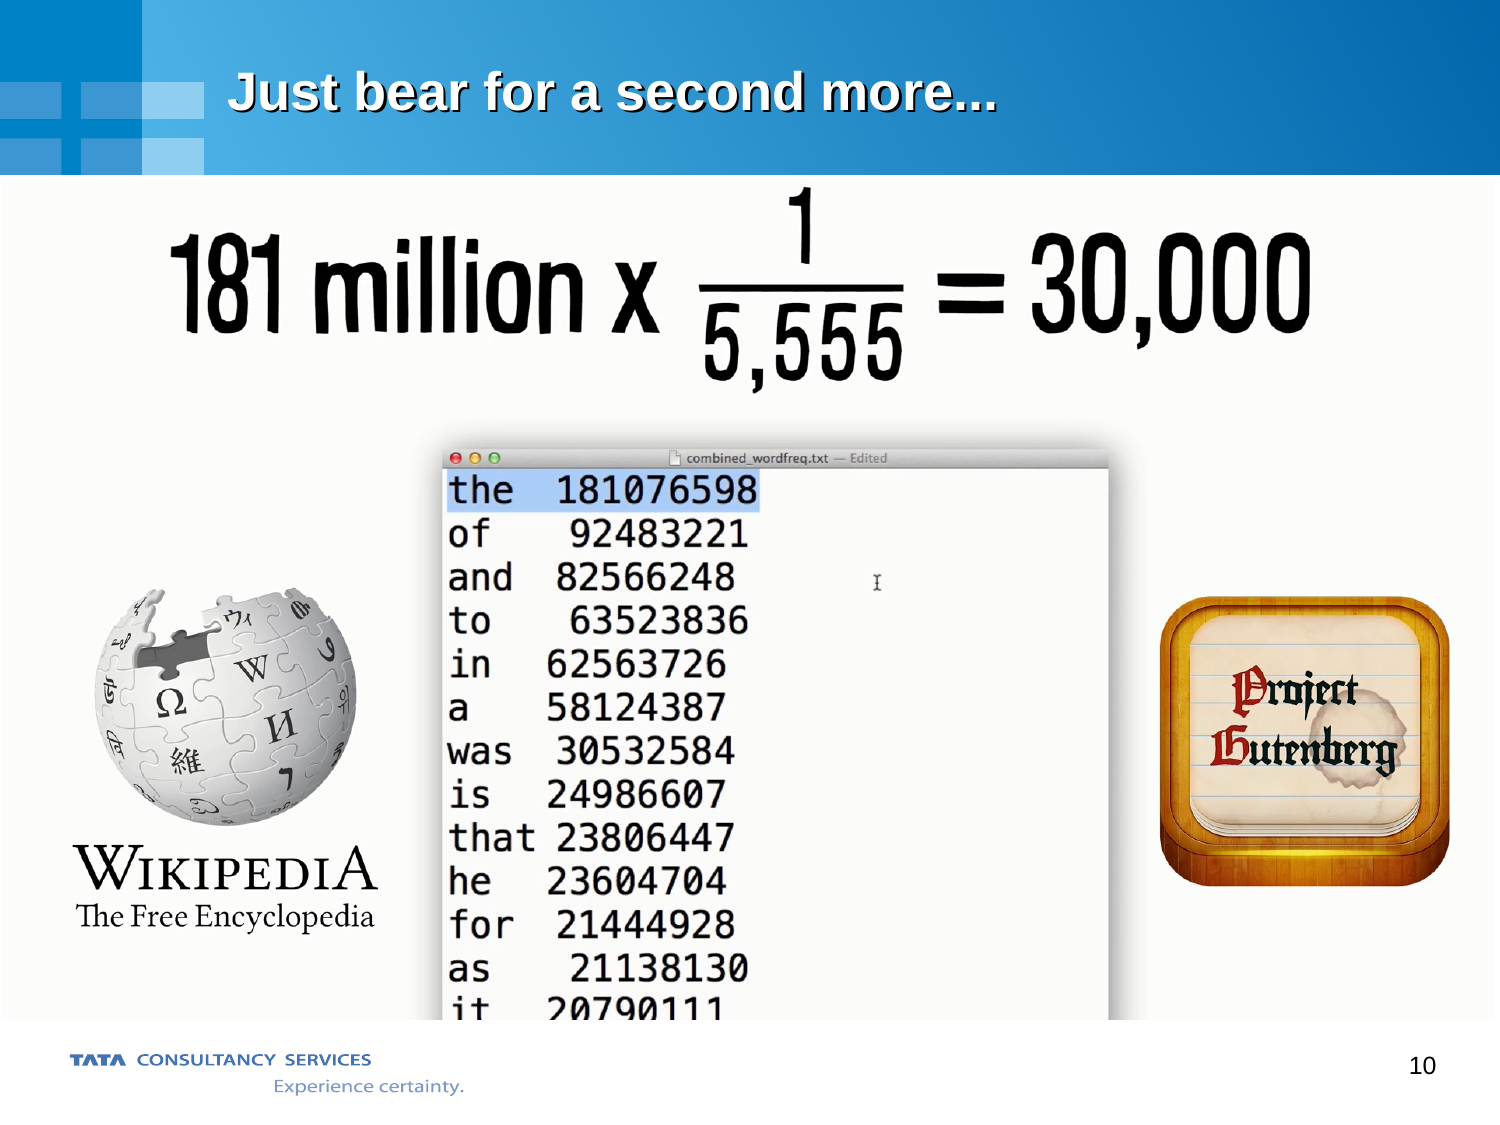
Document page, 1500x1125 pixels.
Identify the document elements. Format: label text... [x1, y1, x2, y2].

picture [1, 179, 1495, 1021]
title Just bear for a second more... [212, 54, 1447, 131]
